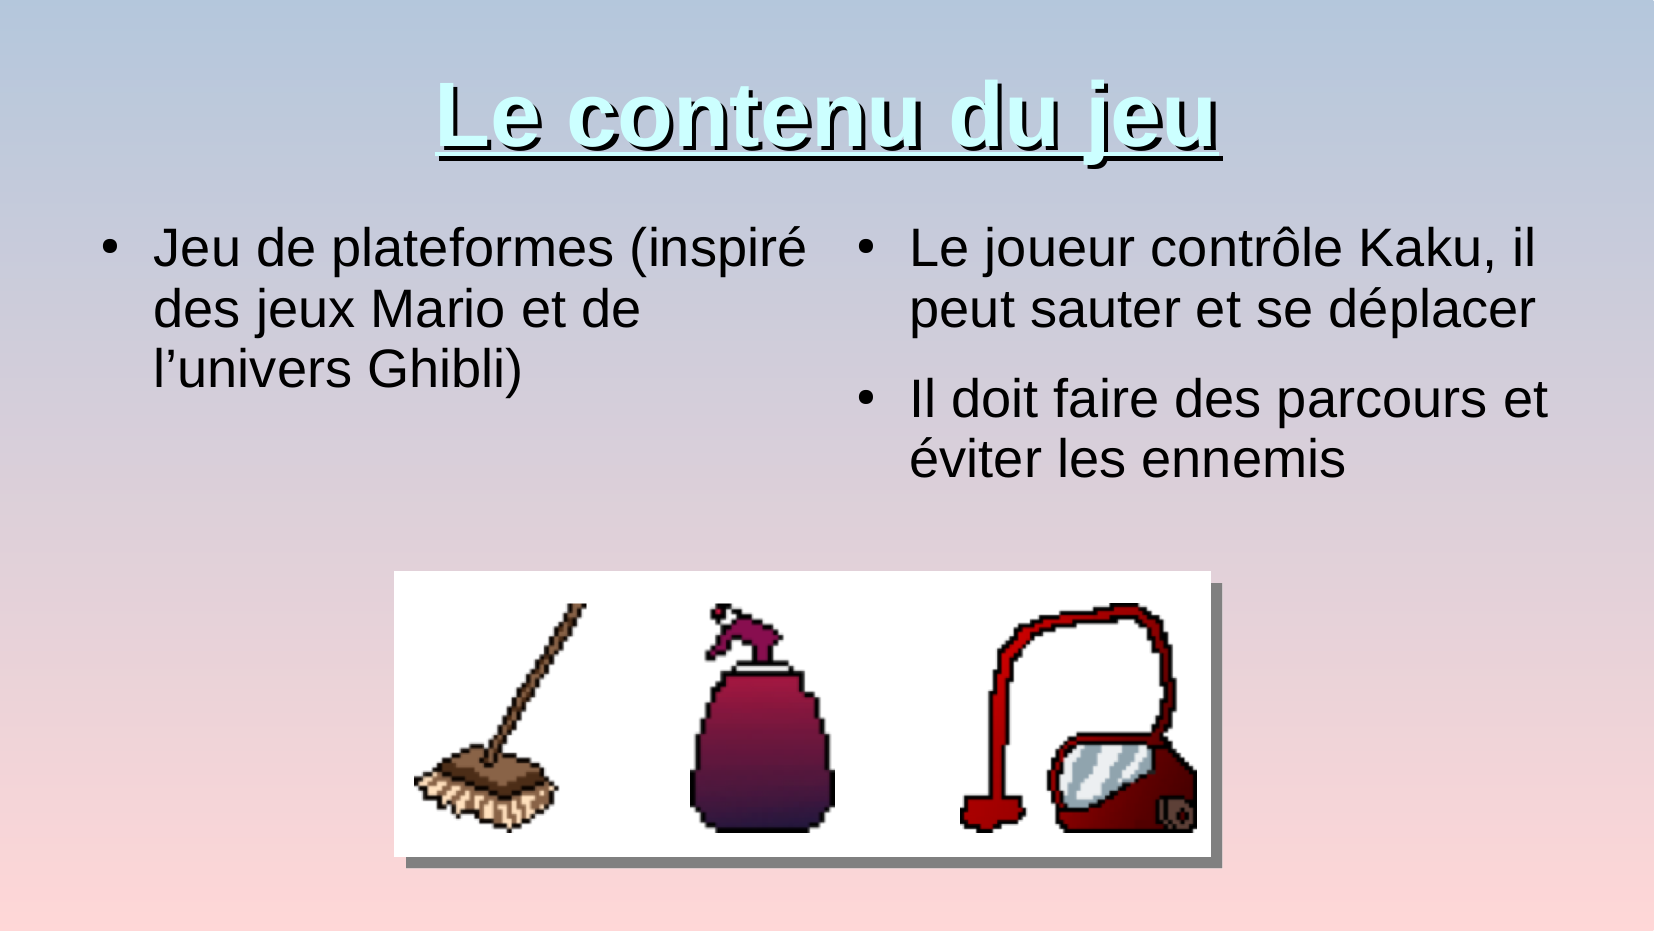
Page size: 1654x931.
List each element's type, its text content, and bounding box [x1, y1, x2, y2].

list Le joueur contrôle Kaku, il peut sauter et se déplacer Il doit faire des parcours et éviter les ennemis [838, 217, 1565, 502]
picture [394, 571, 1211, 857]
list Jeu de plateformes (inspiré des jeux Mario et de l’univers Ghibli) [82, 217, 809, 502]
title Le contenu du jeu [82, 37, 1571, 193]
